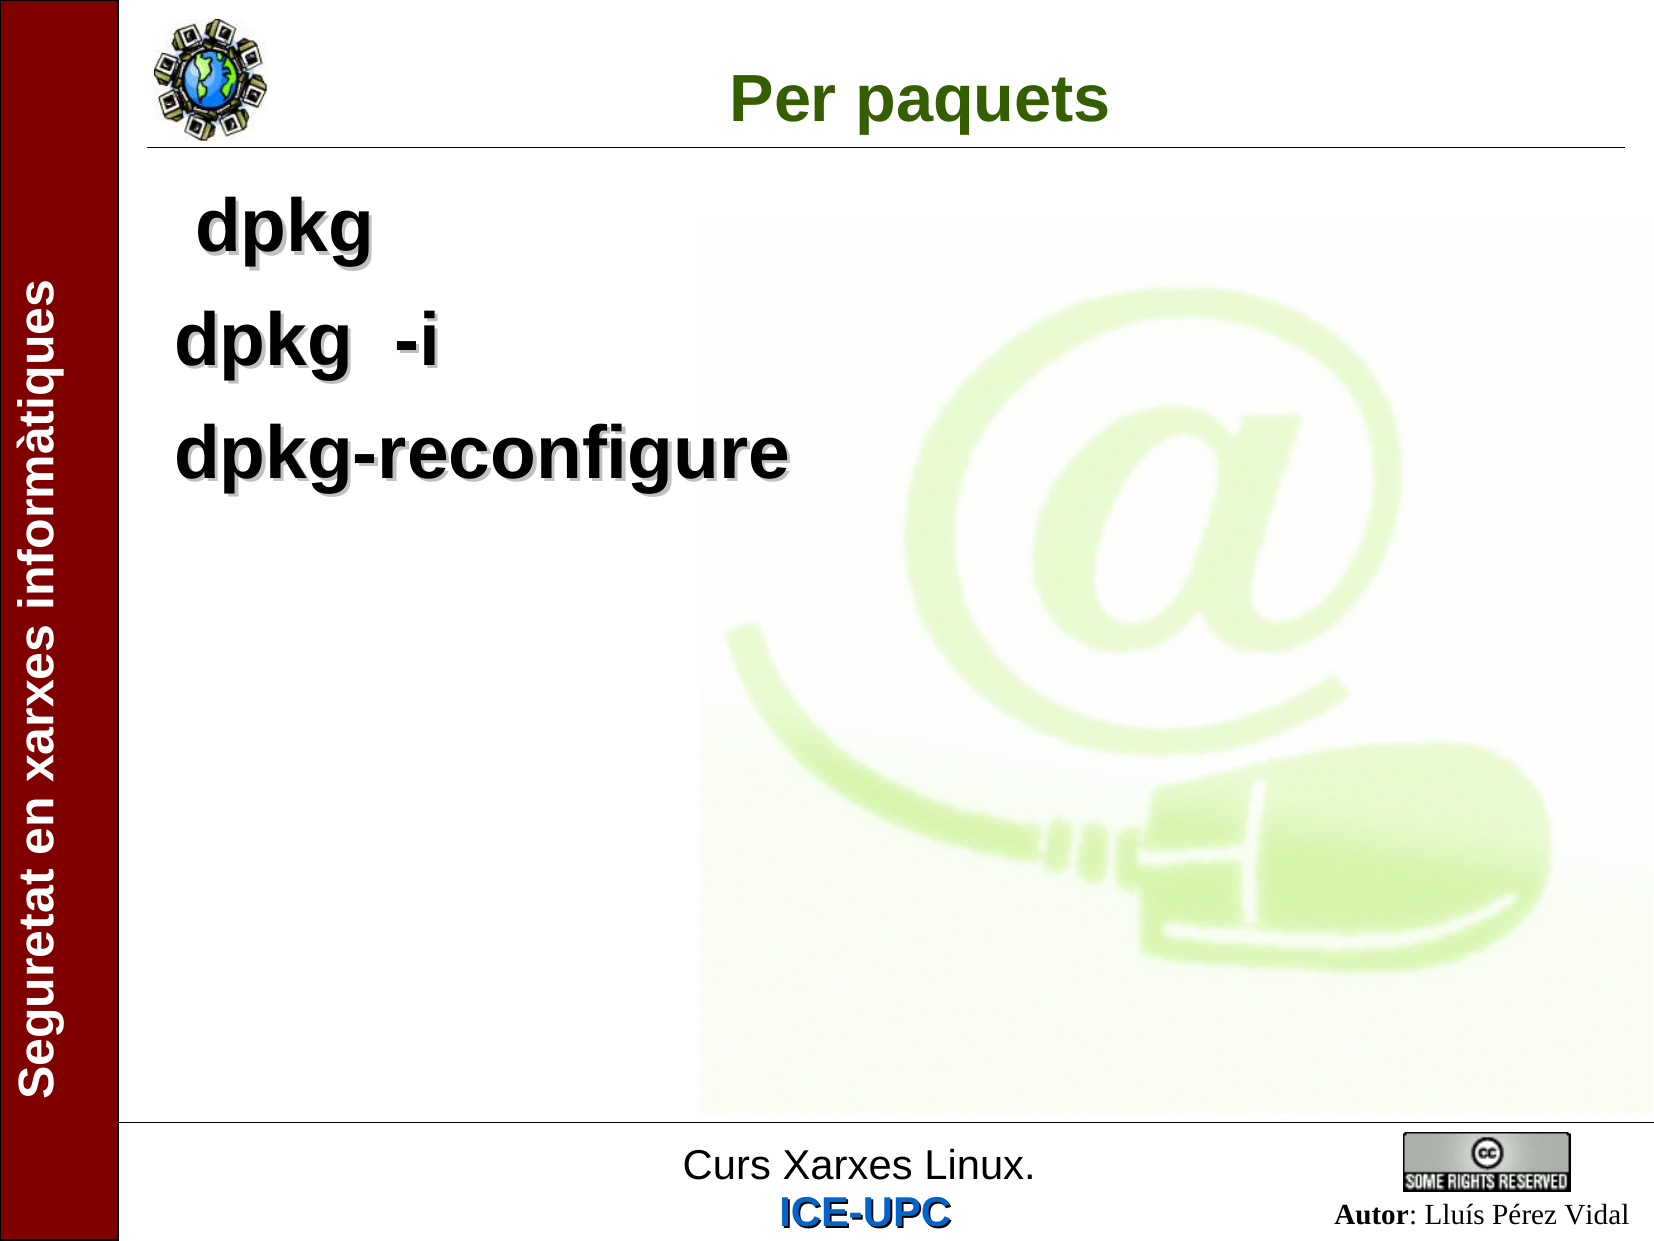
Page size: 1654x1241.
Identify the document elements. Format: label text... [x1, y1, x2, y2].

title Per paquets [129, 49, 1619, 148]
picture [1403, 1132, 1571, 1192]
list dpkg dpkg -i dpkg-reconfigure [156, 183, 1631, 1093]
picture [154, 19, 268, 49]
picture [700, 217, 1654, 1113]
